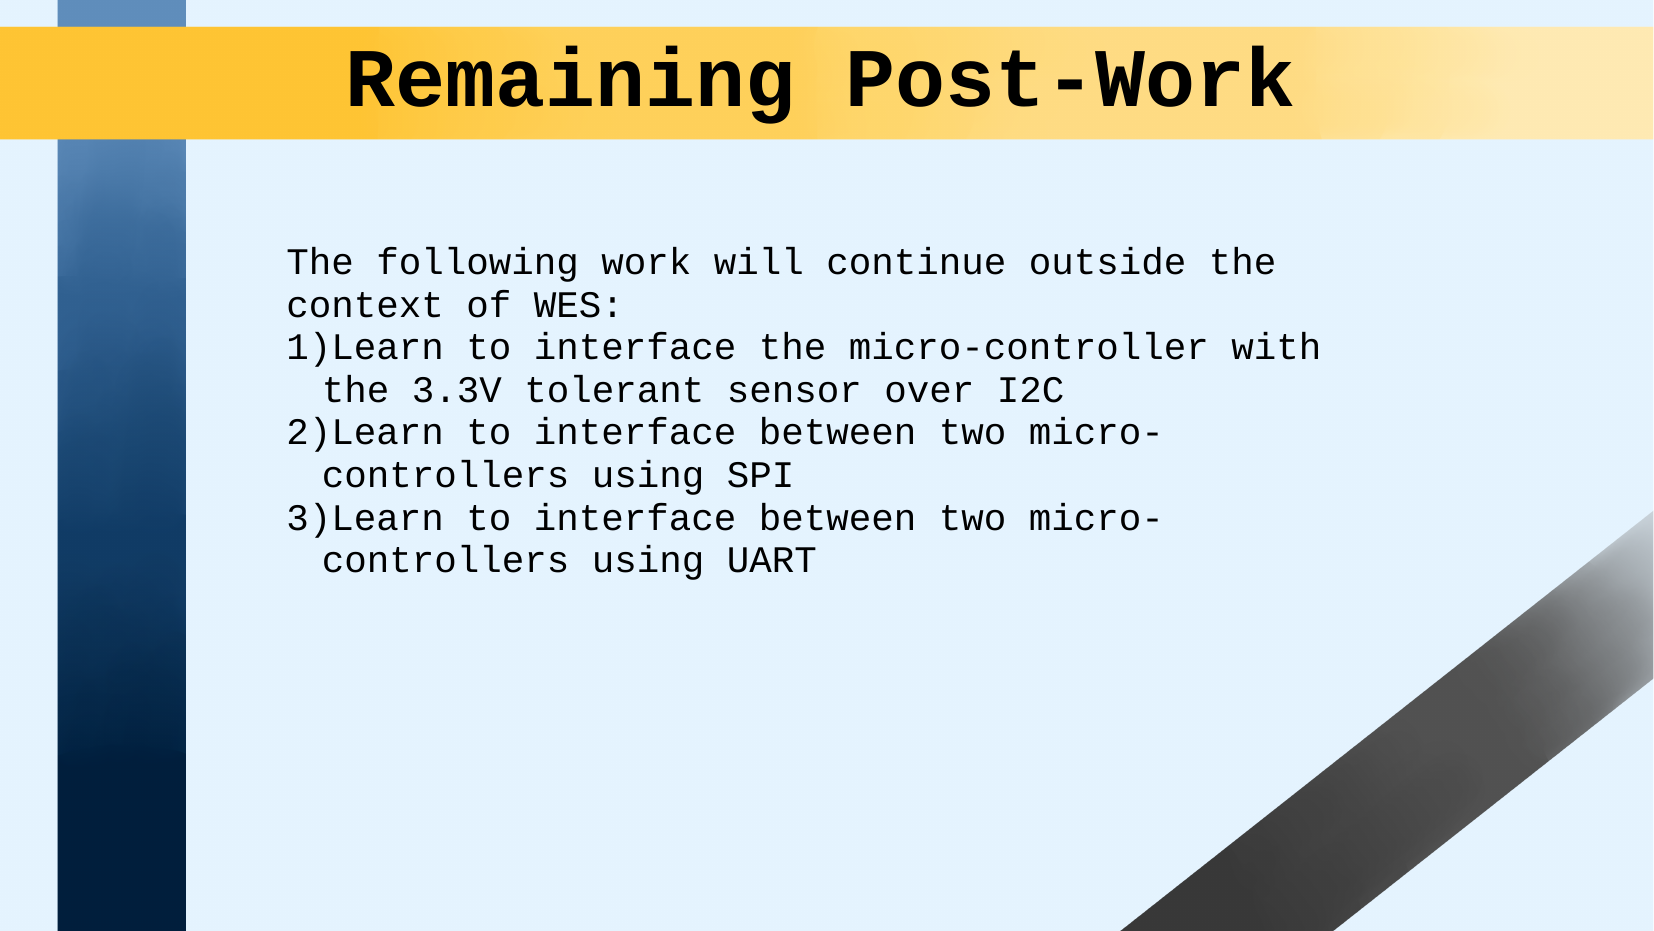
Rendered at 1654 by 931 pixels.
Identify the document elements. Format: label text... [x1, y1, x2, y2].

text_box The following work will continue outside the context of WES: Learn to interface the micro-controller with the 3.3V tolerant sensor over I2C Learn to interface between two micro-controllers using SPI Learn to interface between two micro-controllers using UART [271, 236, 1418, 592]
picture [0, 0, 1654, 931]
text_box Remaining Post-Work [200, 29, 1441, 139]
